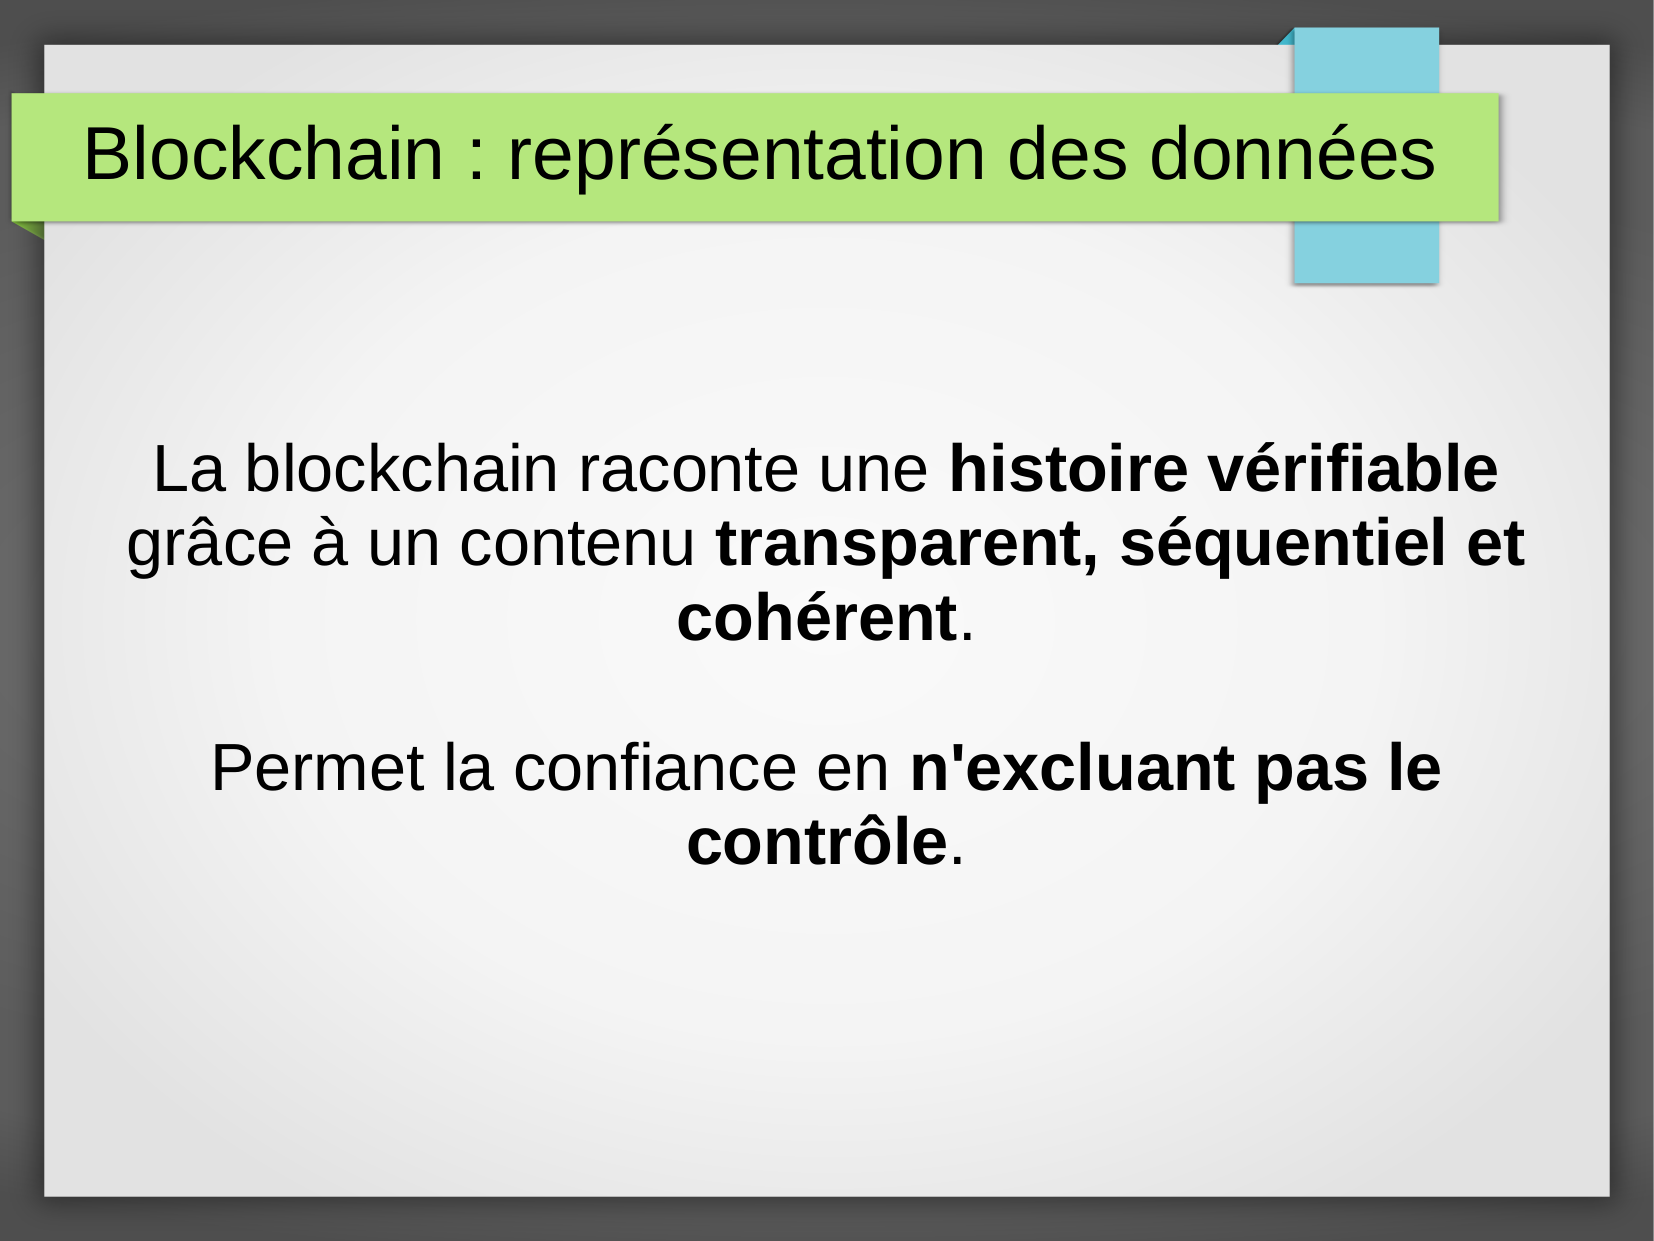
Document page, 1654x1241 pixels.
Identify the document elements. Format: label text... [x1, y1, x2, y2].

title Blockchain : représentation des données [82, 94, 1512, 213]
picture [0, 0, 1654, 1241]
subtitle La blockchain raconte une histoire vérifiable grâce à un contenu transparent, séquentiel et cohérent. Permet la confiance en n'excluant pas le contrôle. [82, 295, 1571, 1015]
